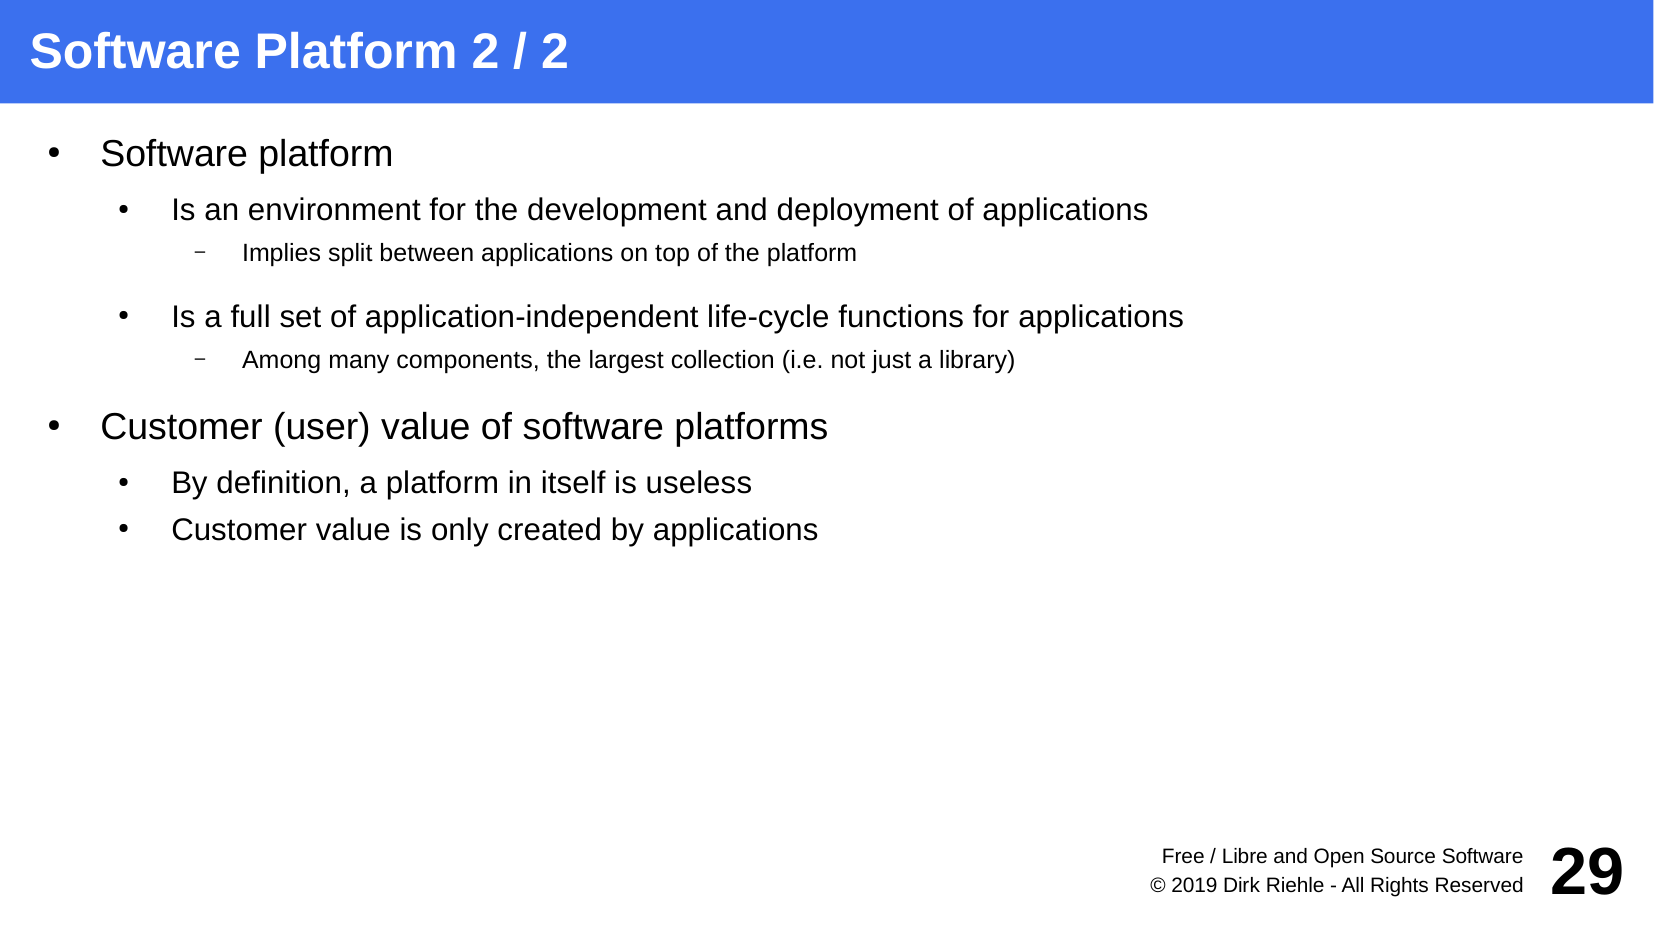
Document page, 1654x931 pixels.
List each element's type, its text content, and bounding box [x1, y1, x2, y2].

list Software platform Is an environment for the development and deployment of applications Implies split between applications on top of the platform Is a full set of application-independent life-cycle functions for applications Among many components, the largest collection (i.e. not just a library) Customer (user) value of software platforms By definition, a platform in itself is useless Customer value is only created by applications [29, 132, 1625, 813]
title Software Platform 2 / 2 [0, 0, 1654, 104]
